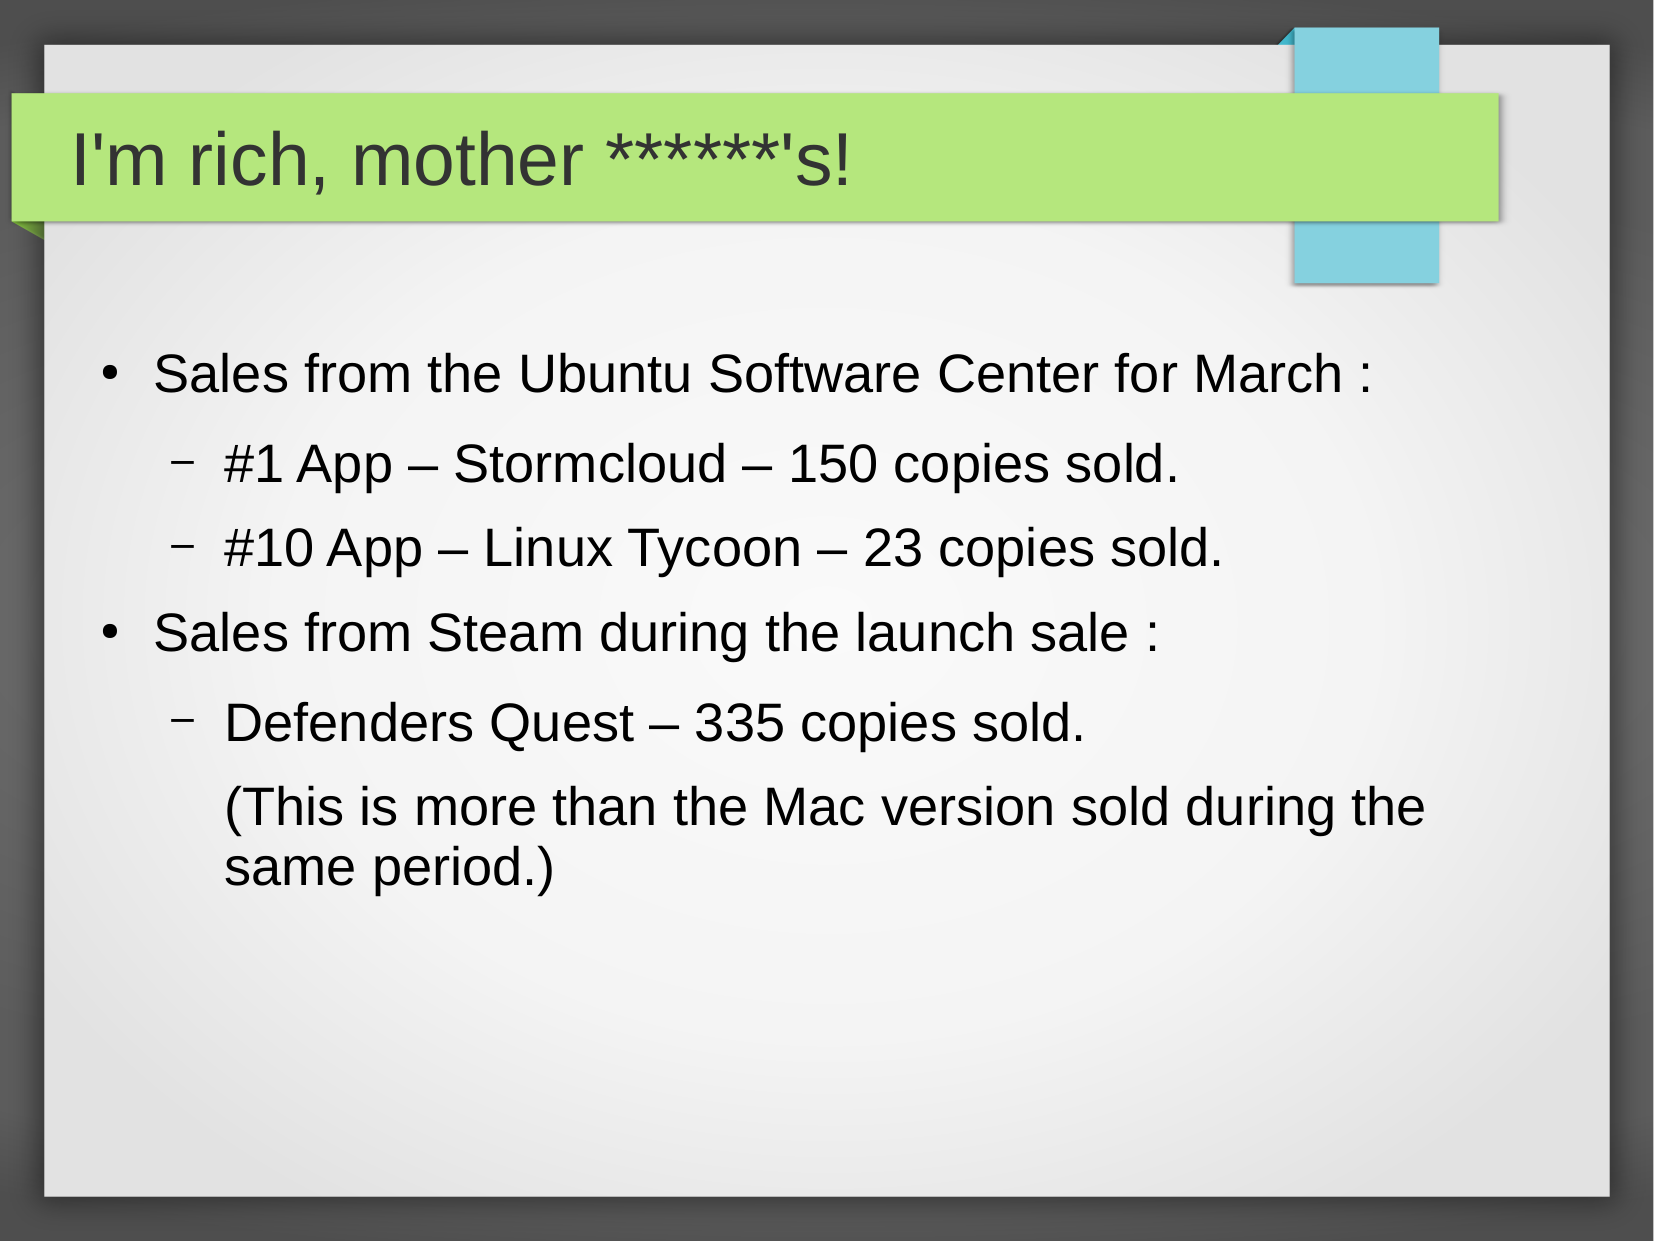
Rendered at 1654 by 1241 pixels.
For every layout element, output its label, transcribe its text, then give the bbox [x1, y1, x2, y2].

title I'm rich, mother ******'s! [70, 106, 1229, 213]
picture [0, 0, 1654, 1241]
list Sales from the Ubuntu Software Center for March : #1 App – Stormcloud – 150 copies sold. #10 App – Linux Tycoon – 23 copies sold. Sales from Steam during the launch sale : Defenders Quest – 335 copies sold. (This is more than the Mac version sold during the same period.) [82, 343, 1538, 1063]
